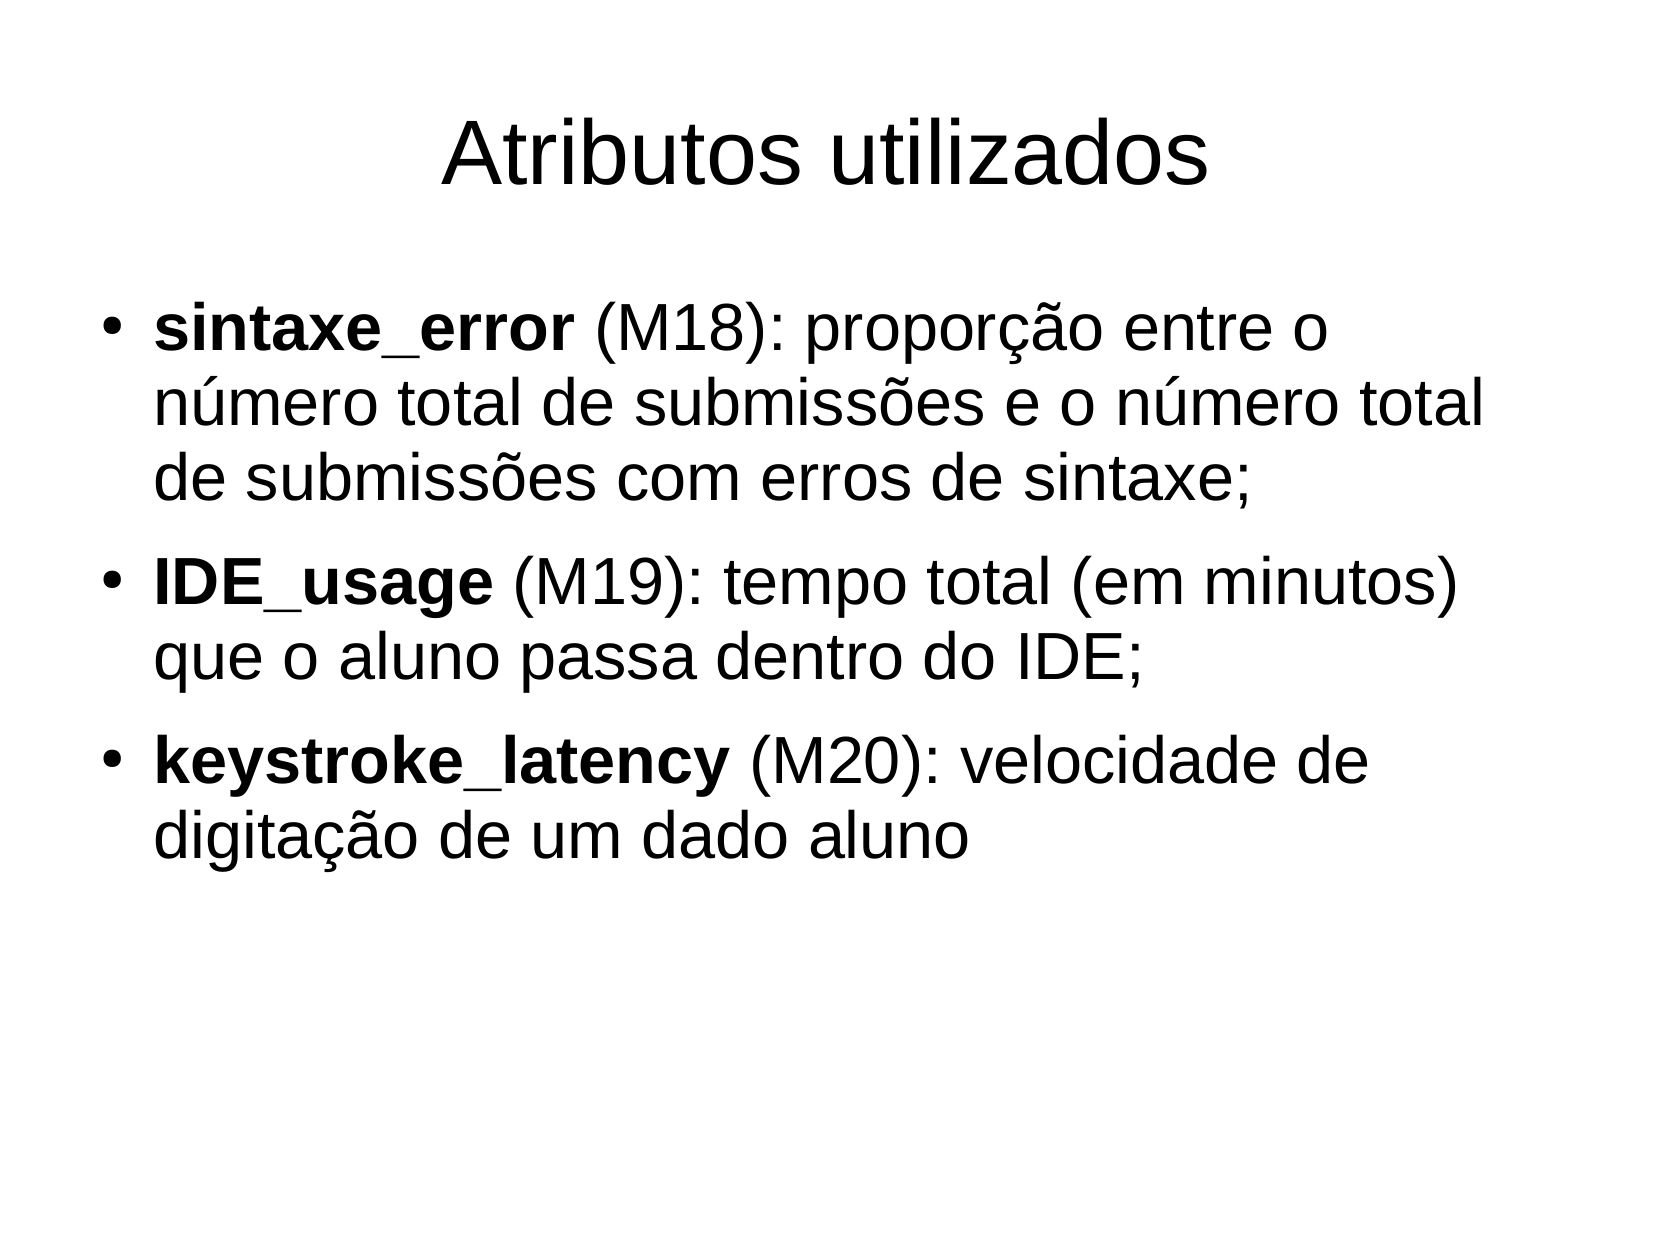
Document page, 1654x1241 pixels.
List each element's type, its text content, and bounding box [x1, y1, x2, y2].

title Atributos utilizados [82, 49, 1571, 257]
list sintaxe_error (M18): proporção entre o número total de submissões e o número total de submissões com erros de sintaxe; IDE_usage (M19): tempo total (em minutos) que o aluno passa dentro do IDE; keystroke_latency (M20): velocidade de digitação de um dado aluno [82, 290, 1571, 1010]
